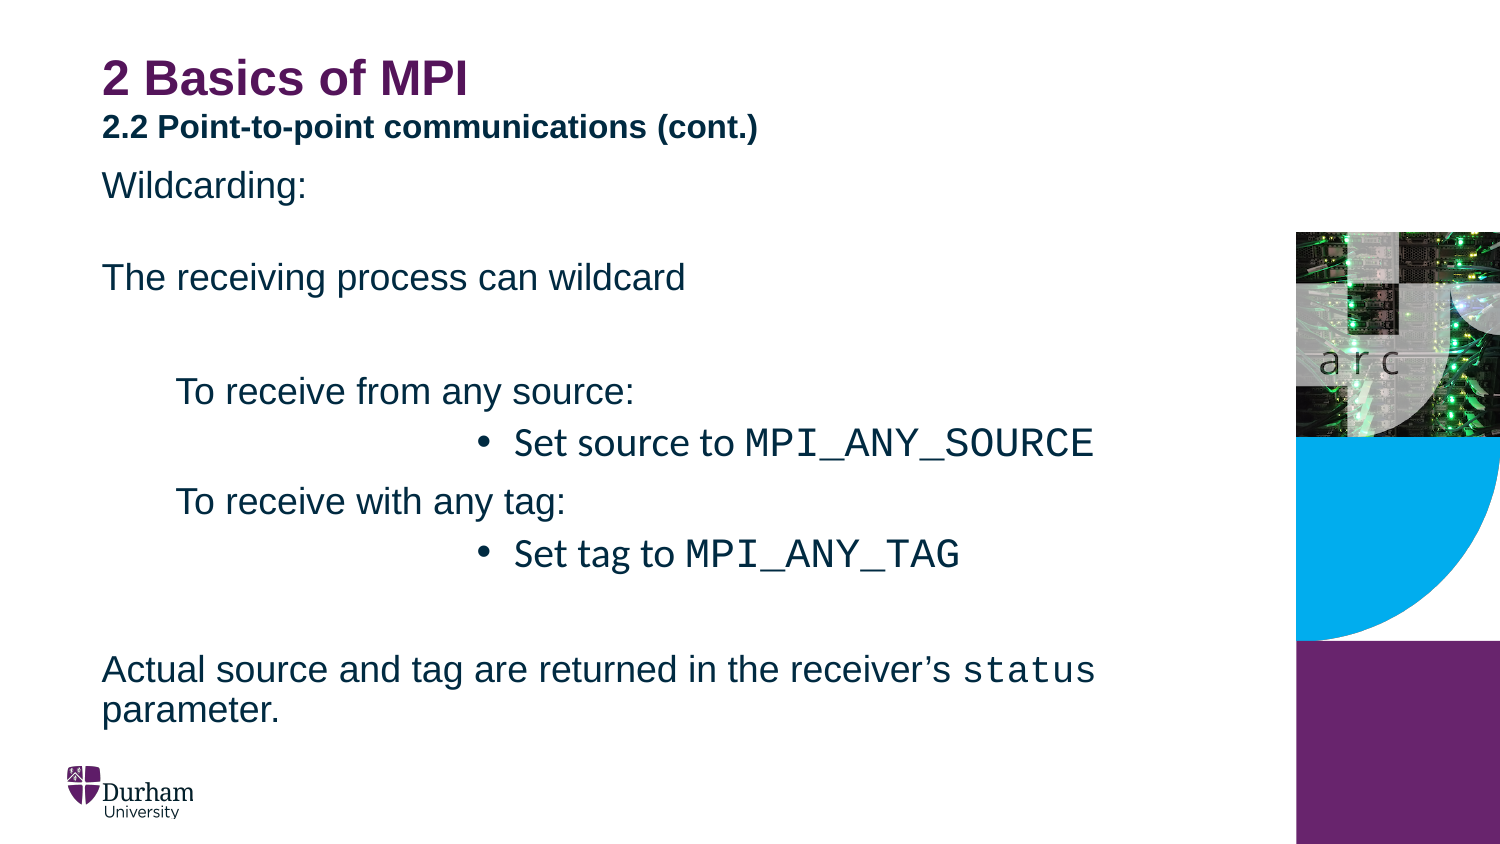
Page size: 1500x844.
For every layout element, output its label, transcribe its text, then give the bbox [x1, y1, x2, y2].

picture [1332, 467, 1500, 640]
title 2 Basics of MPI 2.2 Point-to-point communications (cont.) [101, 45, 1399, 187]
picture [1296, 232, 1500, 436]
list Wildcarding: The receiving process can wildcard To receive from any source: Set source to MPI_ANY_SOURCE To receive with any tag: Set tag to MPI_ANY_TAG Actual source and tag are returned in the receiver’s status parameter. [101, 166, 1215, 751]
picture [67, 766, 193, 819]
text_box [1296, 640, 1500, 844]
